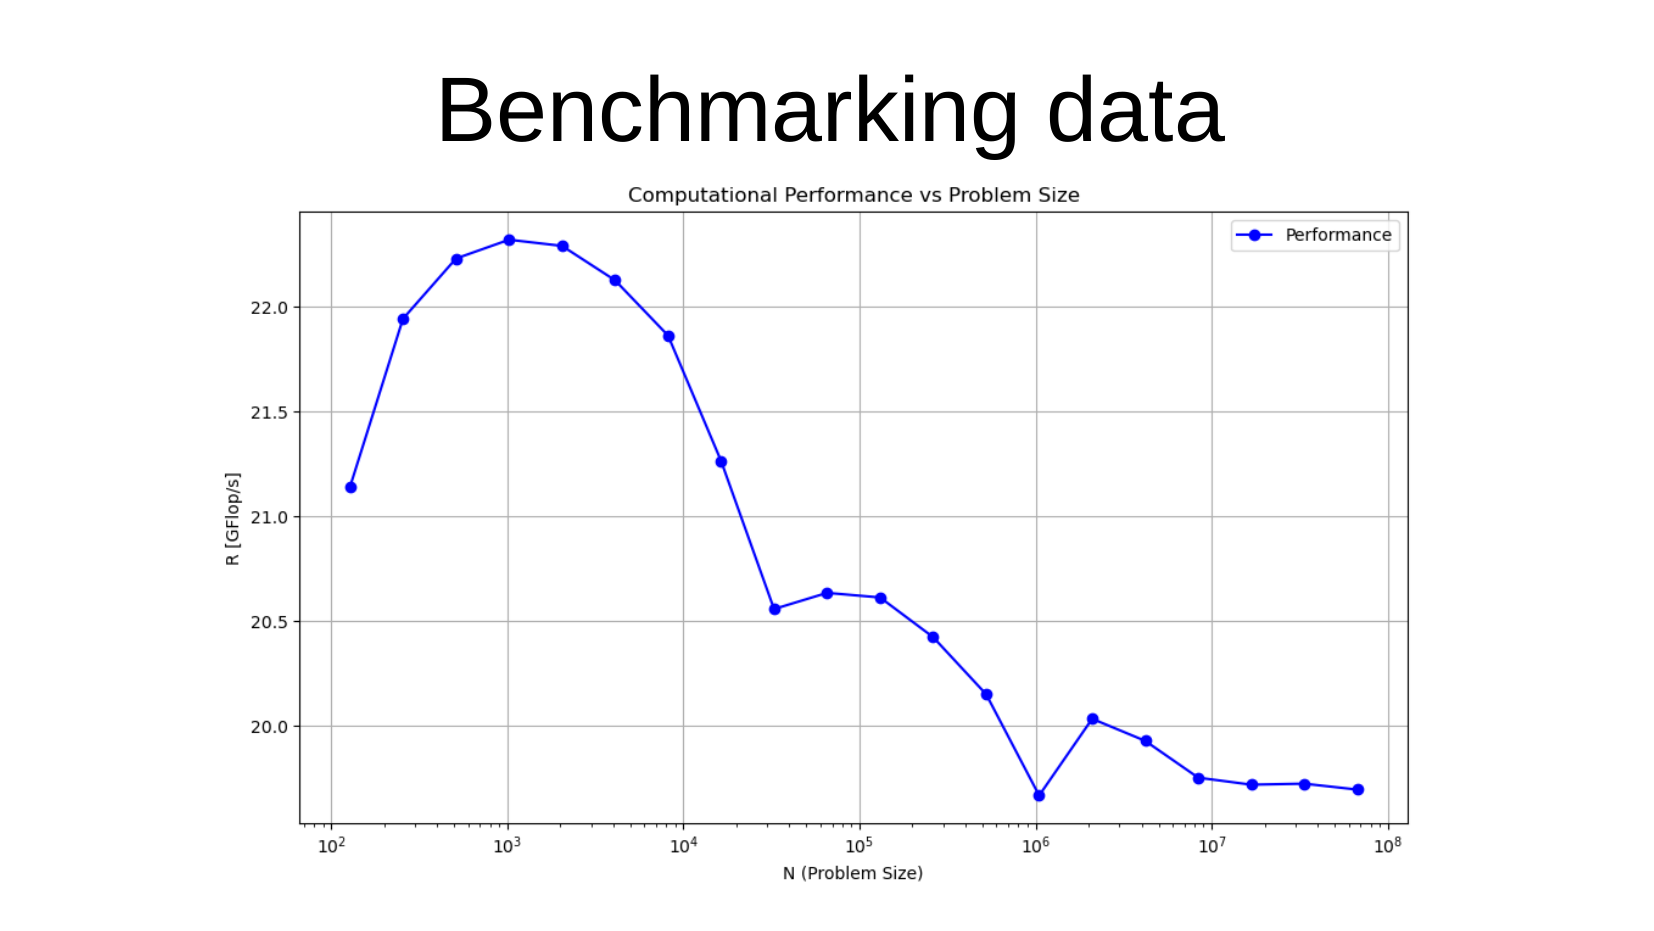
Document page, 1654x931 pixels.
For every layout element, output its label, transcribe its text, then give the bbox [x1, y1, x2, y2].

title Benchmarking data [86, 32, 1576, 188]
picture [208, 169, 1426, 901]
